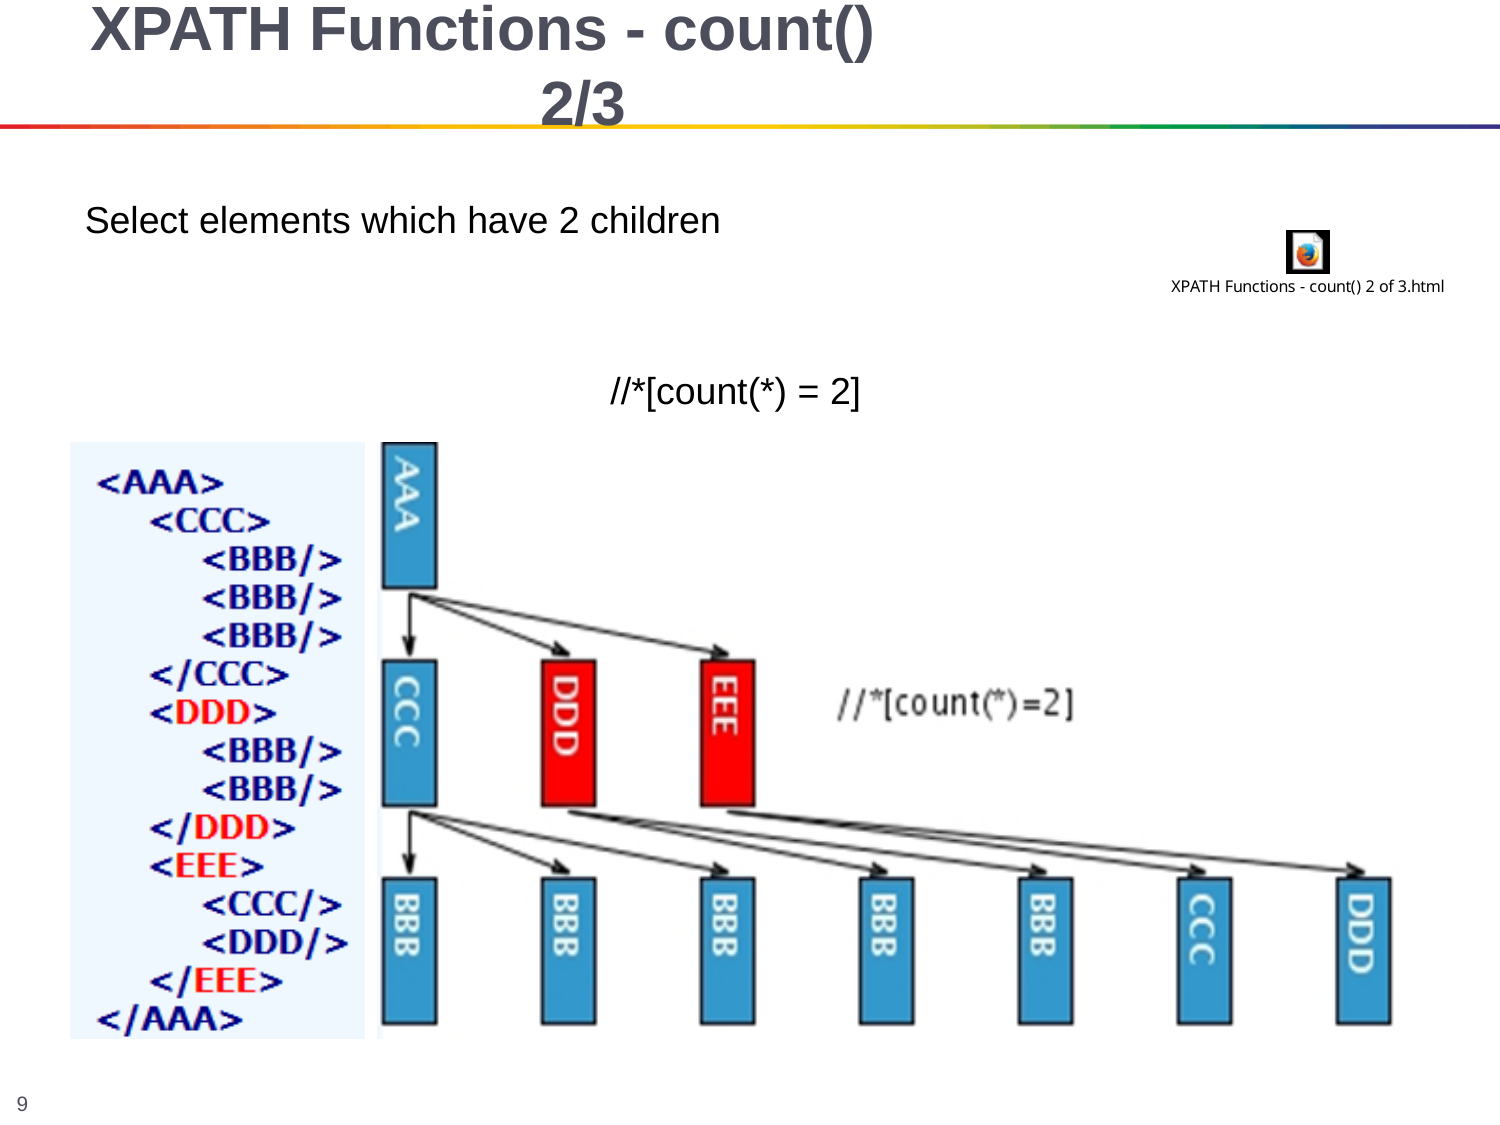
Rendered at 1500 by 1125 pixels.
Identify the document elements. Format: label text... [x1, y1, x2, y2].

text_box Select elements which have 2 children [69, 188, 1402, 249]
picture [377, 442, 1403, 1039]
title XPATH Functions - count() 2/3 [75, 17, 1425, 109]
chart [1139, 230, 1476, 303]
text_box //*[count(*) = 2] [595, 359, 877, 420]
picture [70, 442, 365, 1039]
